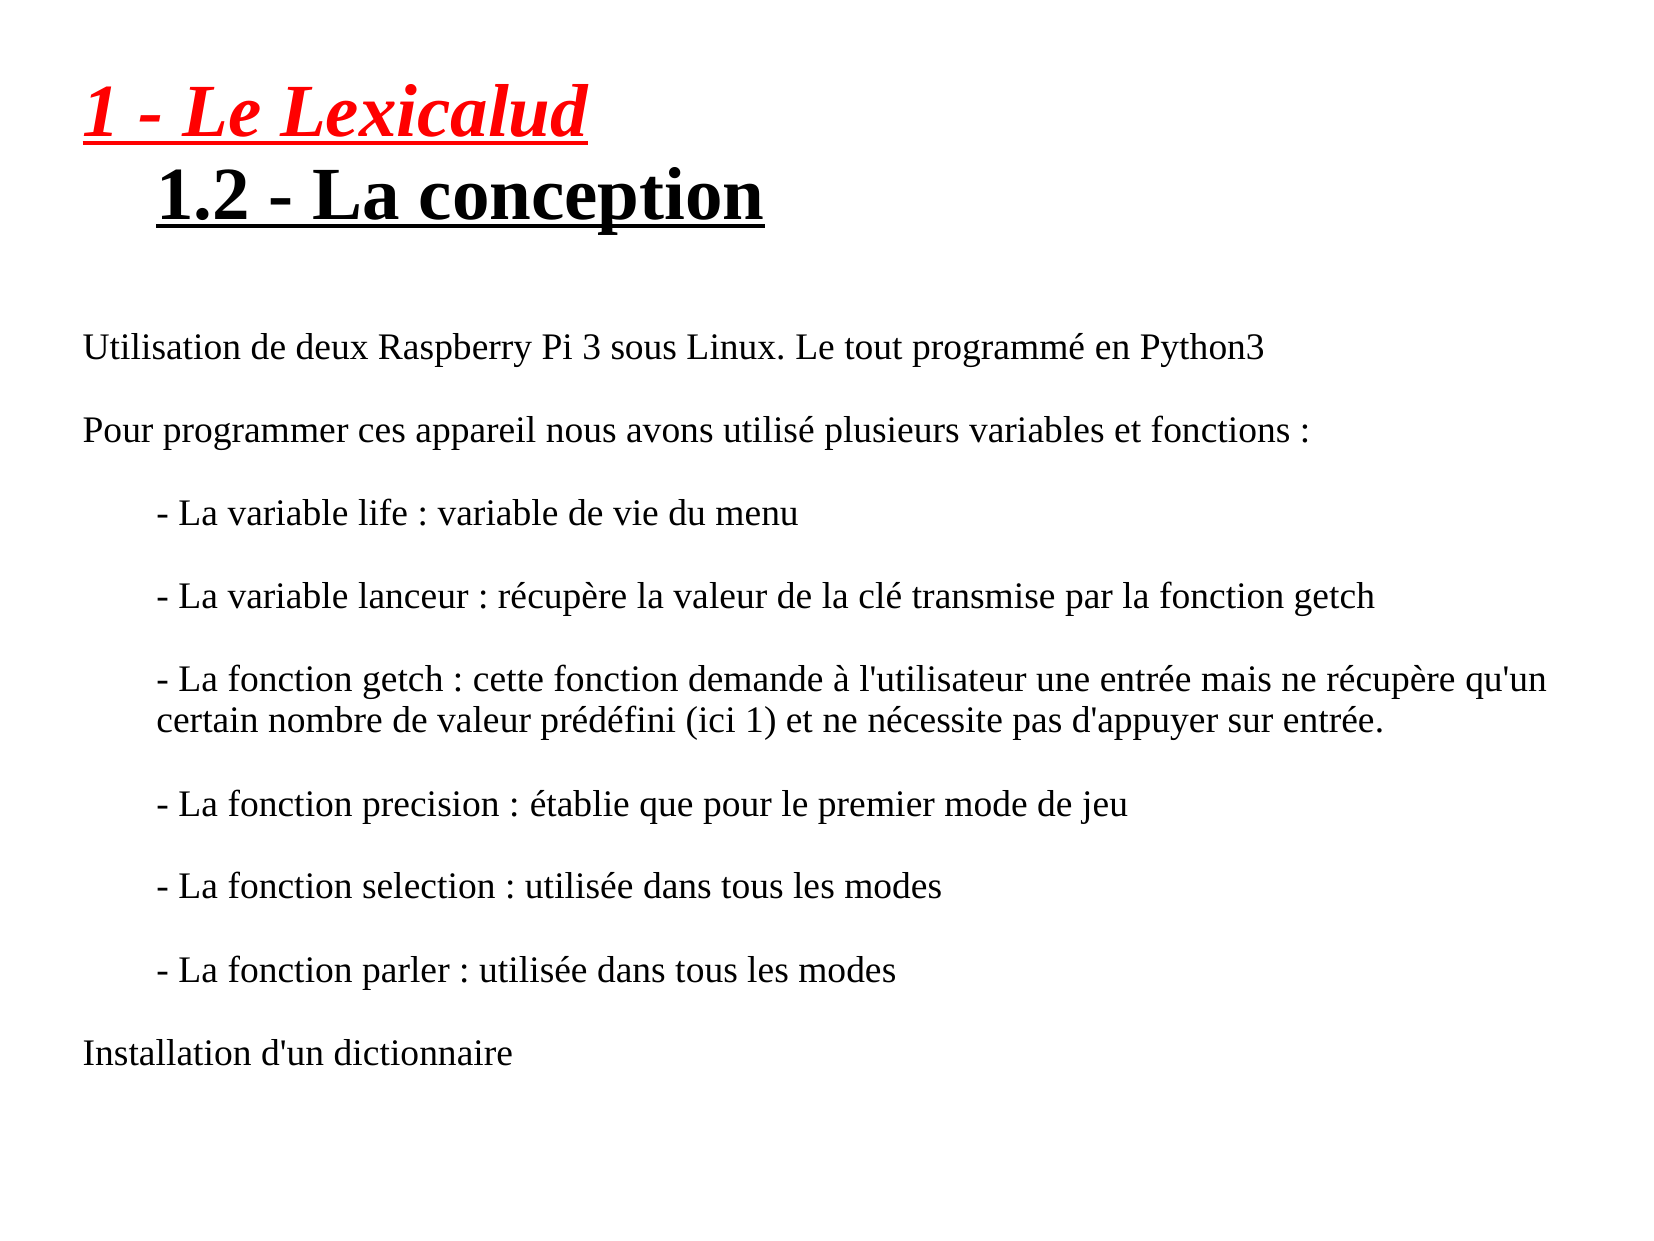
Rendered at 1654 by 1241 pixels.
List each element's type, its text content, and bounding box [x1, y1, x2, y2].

text_box Utilisation de deux Raspberry Pi 3 sous Linux. Le tout programmé en Python3 Pour programmer ces appareil nous avons utilisé plusieurs variables et fonctions : - La variable life : variable de vie du menu - La variable lanceur : récupère la valeur de la clé transmise par la fonction getch - La fonction getch : cette fonction demande à l'utilisateur une entrée mais ne récupère qu'un certain nombre de valeur prédéfini (ici 1) et ne nécessite pas d'appuyer sur entrée. - La fonction precision : établie que pour le premier mode de jeu - La fonction selection : utilisée dans tous les modes - La fonction parler : utilisée dans tous les modes Installation d'un dictionnaire [82, 290, 1571, 1109]
title 1 - Le Lexicalud 1.2 - La conception [82, 49, 1571, 257]
